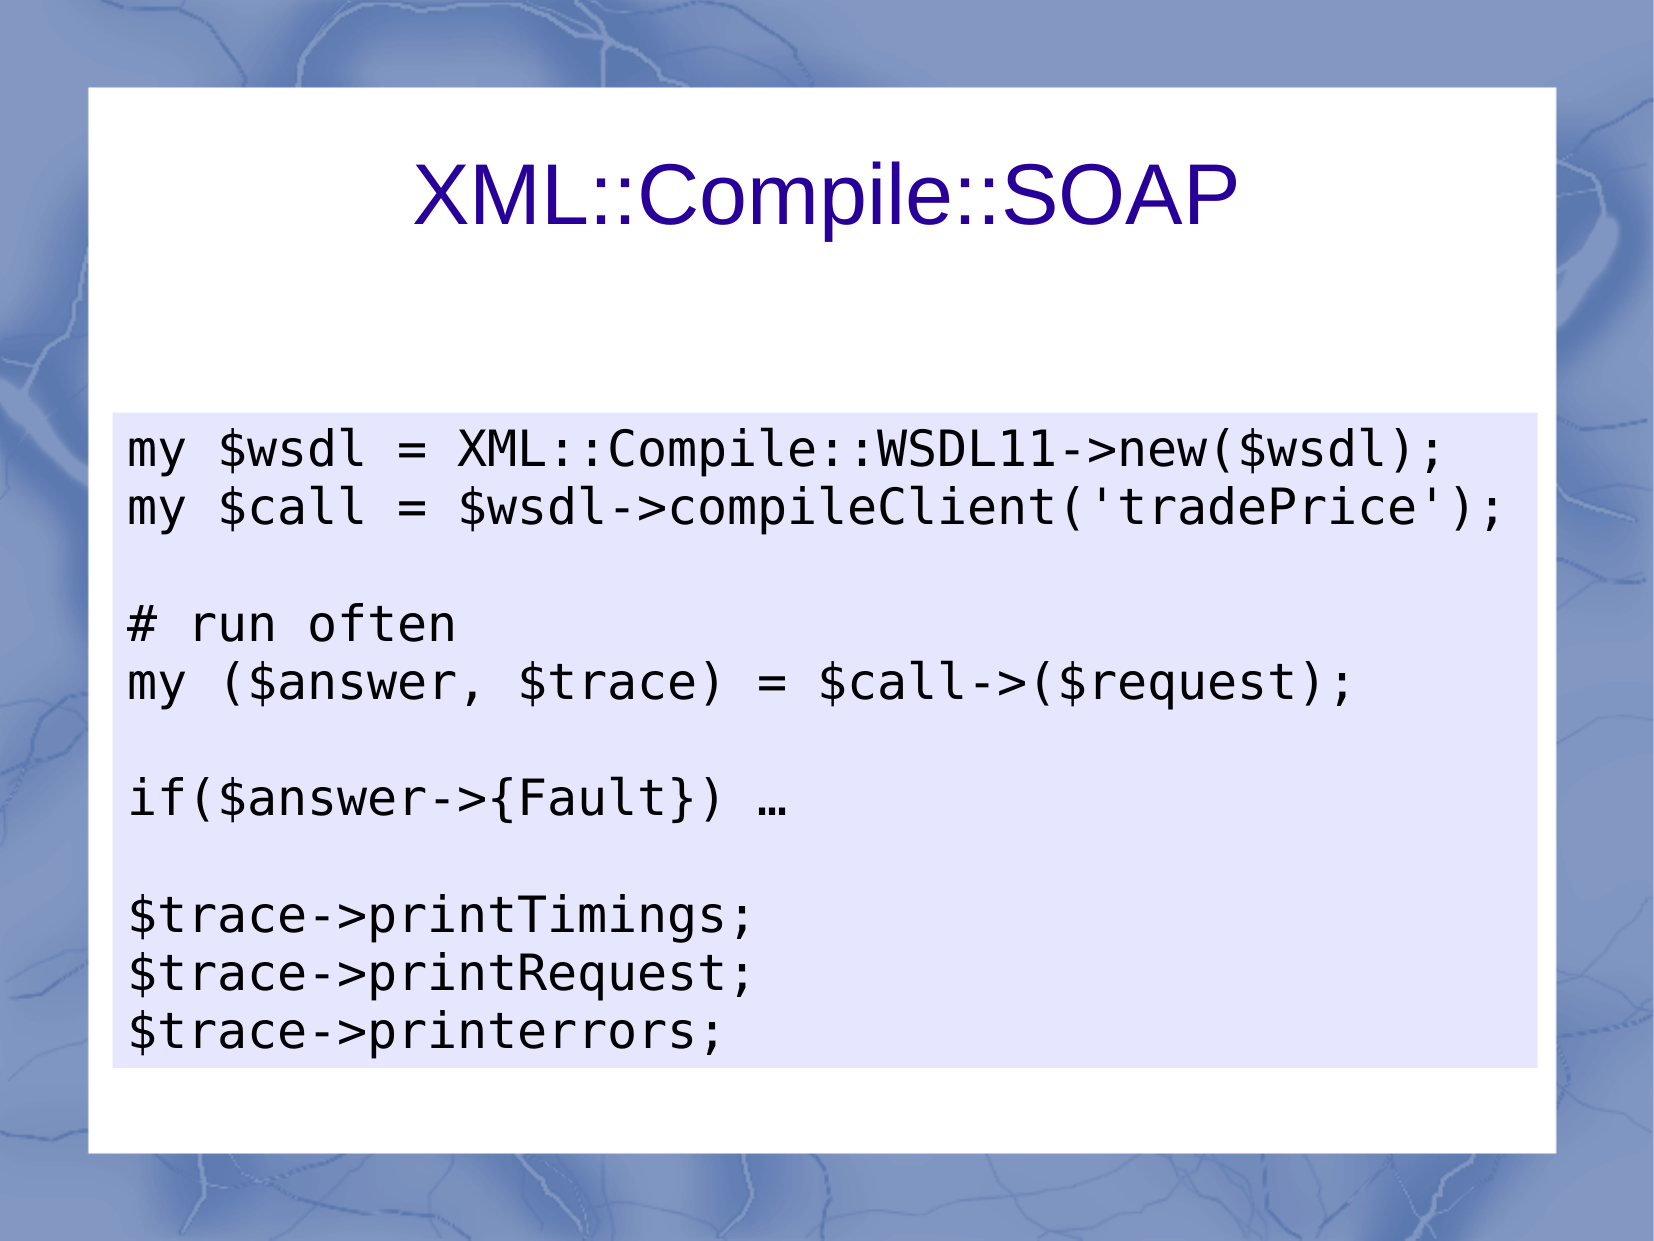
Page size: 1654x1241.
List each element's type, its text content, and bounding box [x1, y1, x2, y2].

title XML::Compile::SOAP [118, 90, 1536, 298]
picture [0, 0, 1654, 1241]
text_box my $wsdl = XML::Compile::WSDL11->new($wsdl); my $call = $wsdl->compileClient('tradePrice'); # run often my ($answer, $trace) = $call->($request); if($answer->{Fault}) … $trace->printTimings; $trace->printRequest; $trace->printerrors; [112, 412, 1538, 1068]
